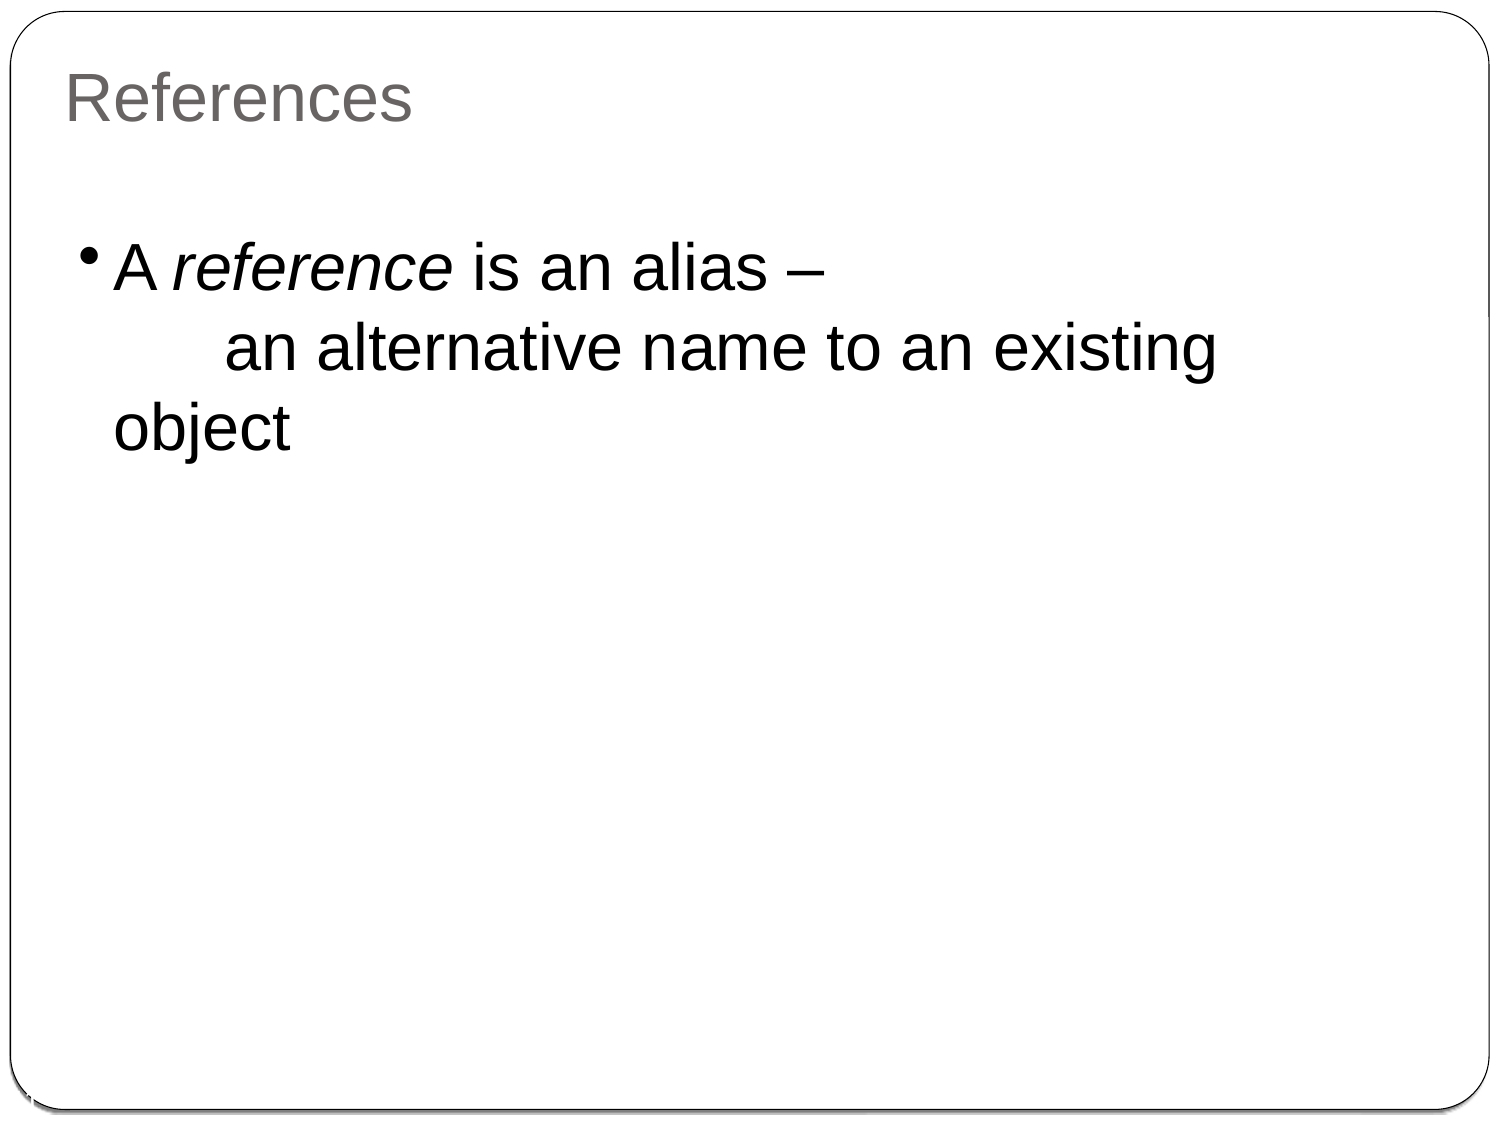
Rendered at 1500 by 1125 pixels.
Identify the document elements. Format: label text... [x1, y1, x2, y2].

text_box A reference is an alias – an alternative name to an existing object [48, 201, 1415, 1079]
slide_number <number> [0, 1074, 50, 1125]
title References [50, 45, 1450, 150]
